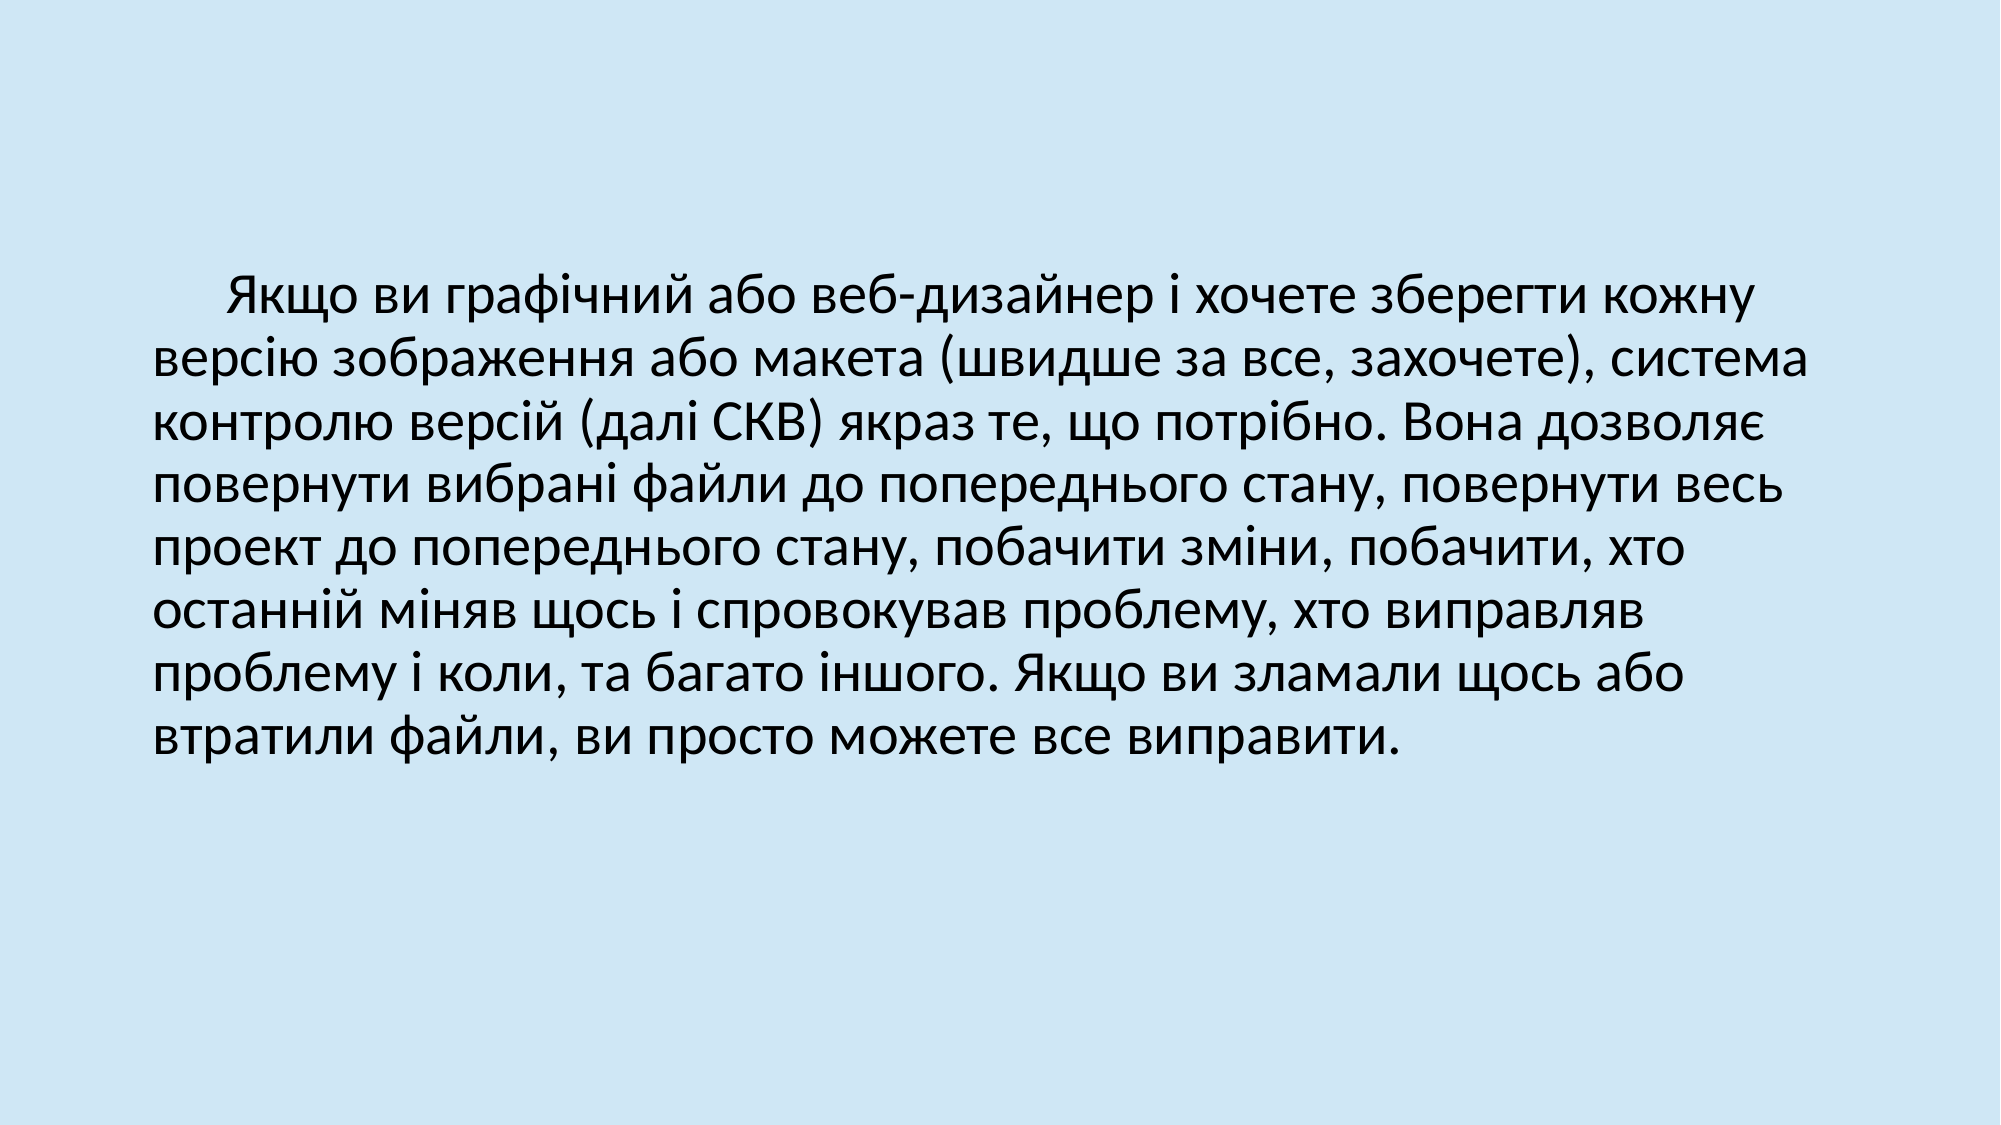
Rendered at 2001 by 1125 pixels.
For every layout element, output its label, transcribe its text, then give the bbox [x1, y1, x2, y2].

list Якщо ви графічний або веб-дизайнер і хочете зберегти кожну версію зображення або макета (швидше за все, захочете), система контролю версій (далі СКВ) якраз те, що потрібно. Вона дозволяє повернути вибрані файли до попереднього стану, повернути весь проект до попереднього стану, побачити зміни, побачити, хто останній міняв щось і спровокував проблему, хто виправляв проблему і коли, та багато іншого. Якщо ви зламали щось або втратили файли, ви просто можете все виправити. [137, 64, 1863, 1125]
